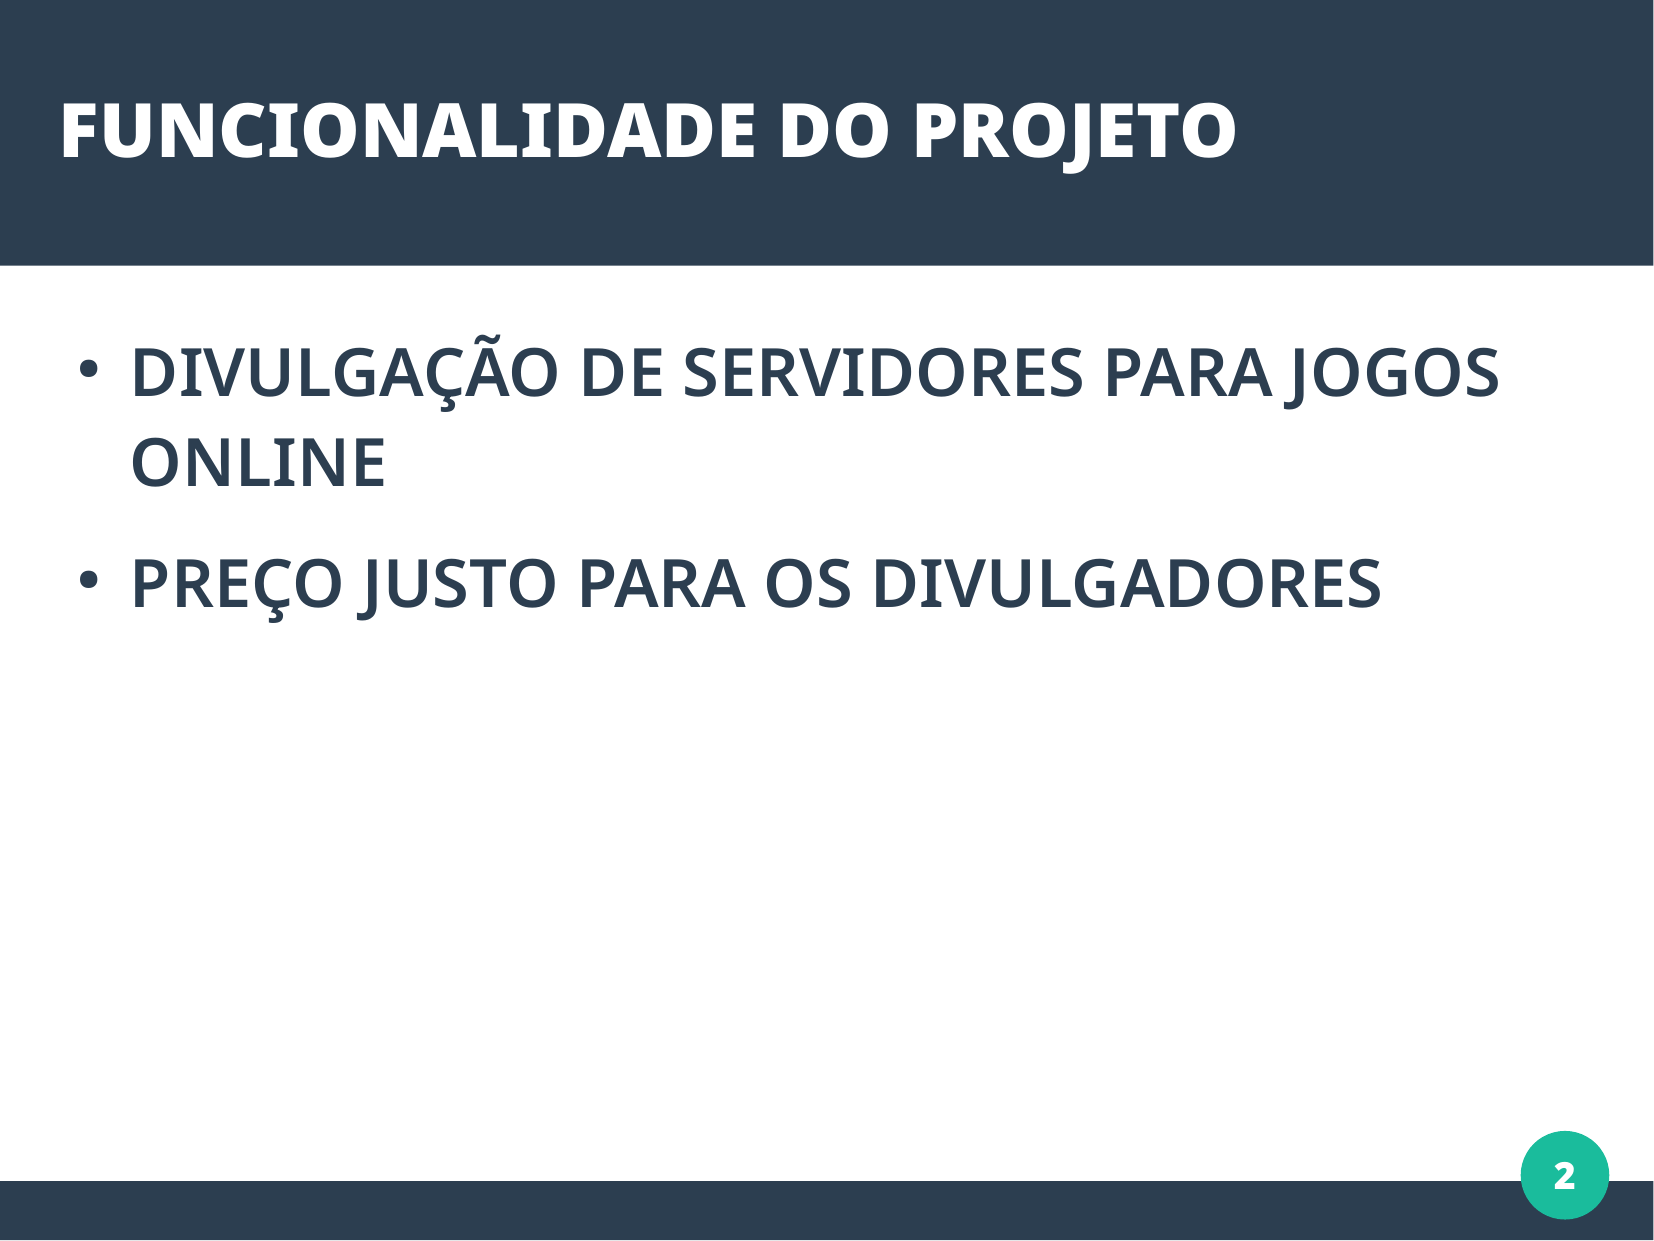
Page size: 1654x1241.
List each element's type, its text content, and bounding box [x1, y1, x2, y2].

list DIVULGAÇÃO DE SERVIDORES PARA JOGOS ONLINE PREÇO JUSTO PARA OS DIVULGADORES [59, 324, 1595, 1152]
title FUNCIONALIDADE DO PROJETO [59, 49, 1595, 207]
